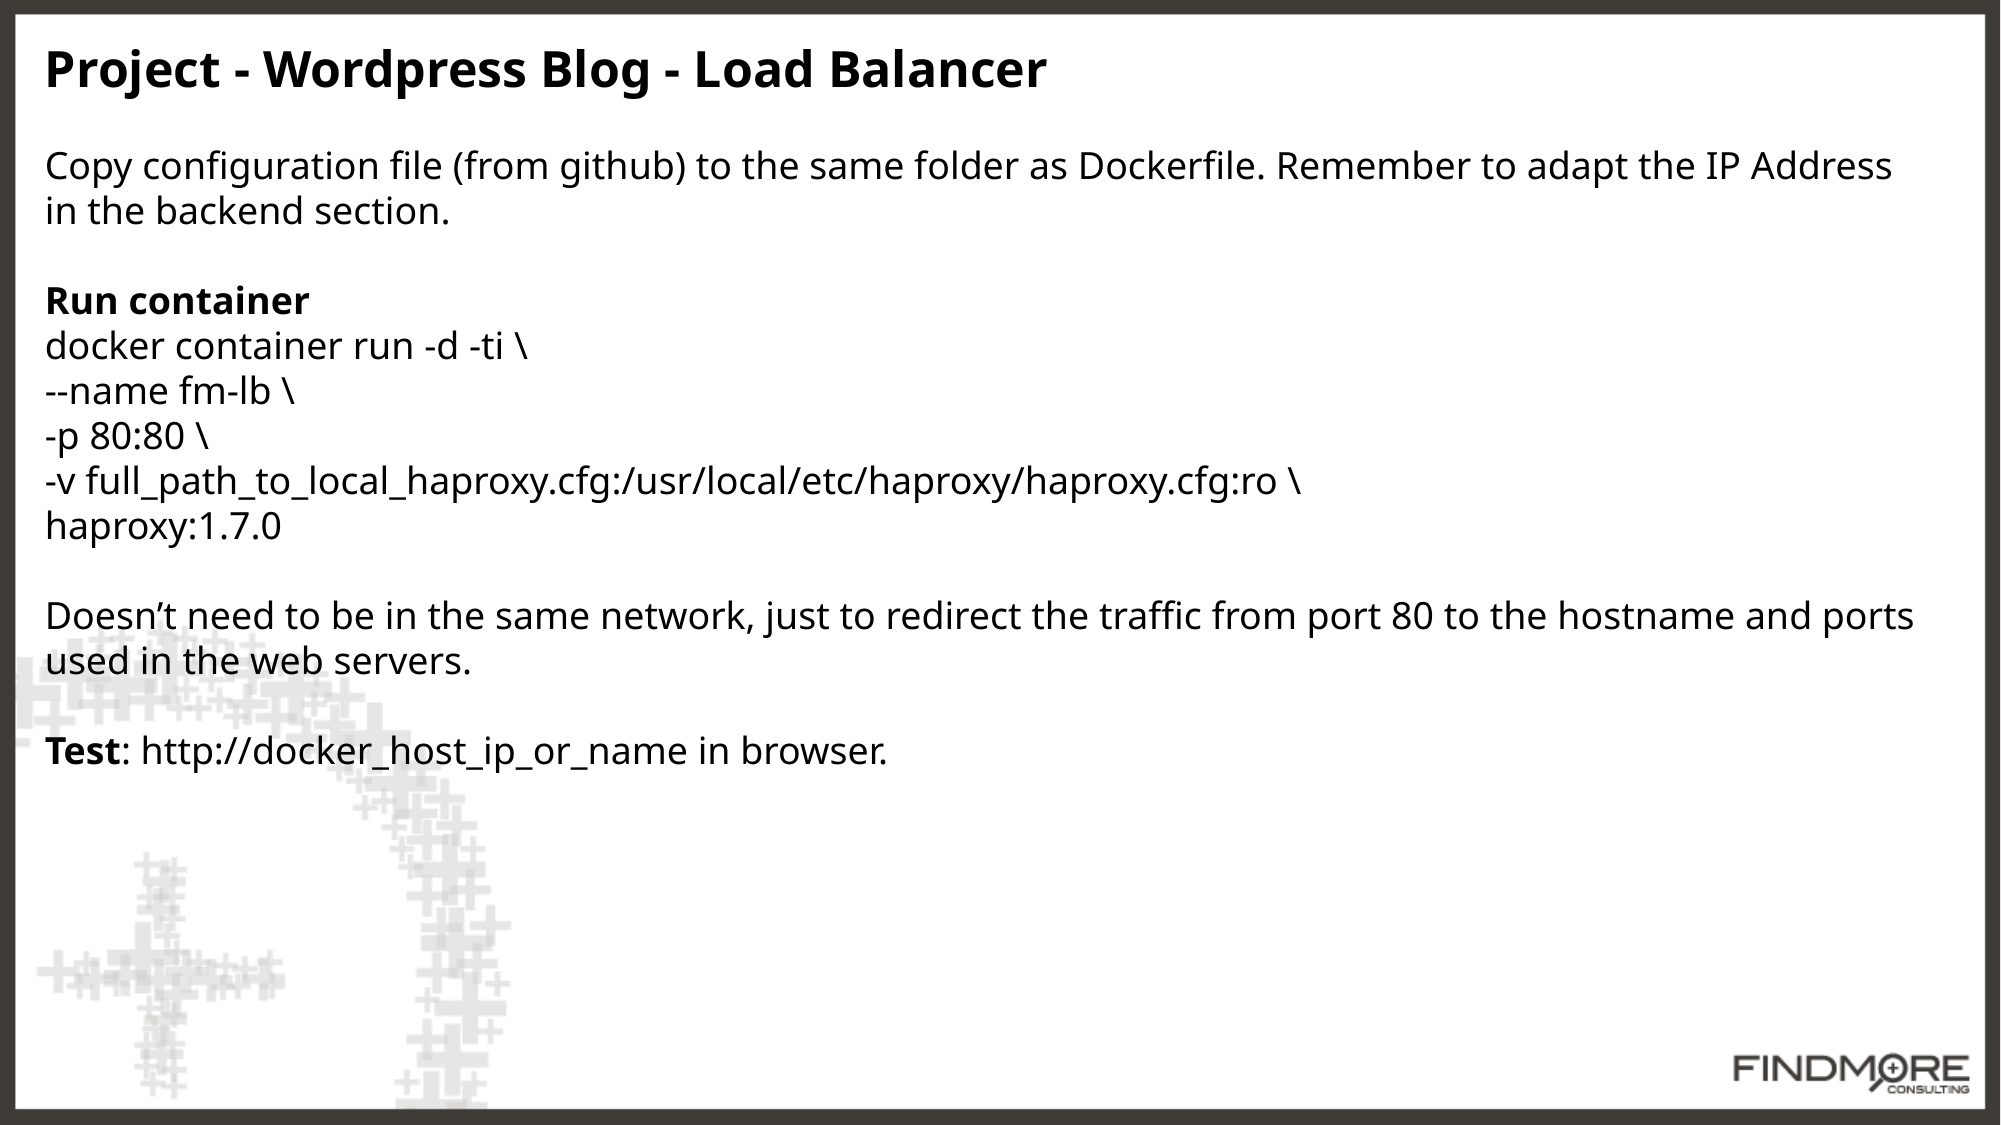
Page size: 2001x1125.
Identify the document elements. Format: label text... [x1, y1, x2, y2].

text_box Project - Wordpress Blog - Load Balancer Copy configuration file (from github) to the same folder as Dockerfile. Remember to adapt the IP Address in the backend section. Run container docker container run -d -ti \ --name fm-lb \ -p 80:80 \ -v full_path_to_local_haproxy.cfg:/usr/local/etc/haproxy/haproxy.cfg:ro \ haproxy:1.7.0 Doesn’t need to be in the same network, just to redirect the traffic from port 80 to the hostname and ports used in the web servers. Test: http://docker_host_ip_or_name in browser. [29, 29, 1950, 1054]
picture [0, 0, 2001, 1125]
